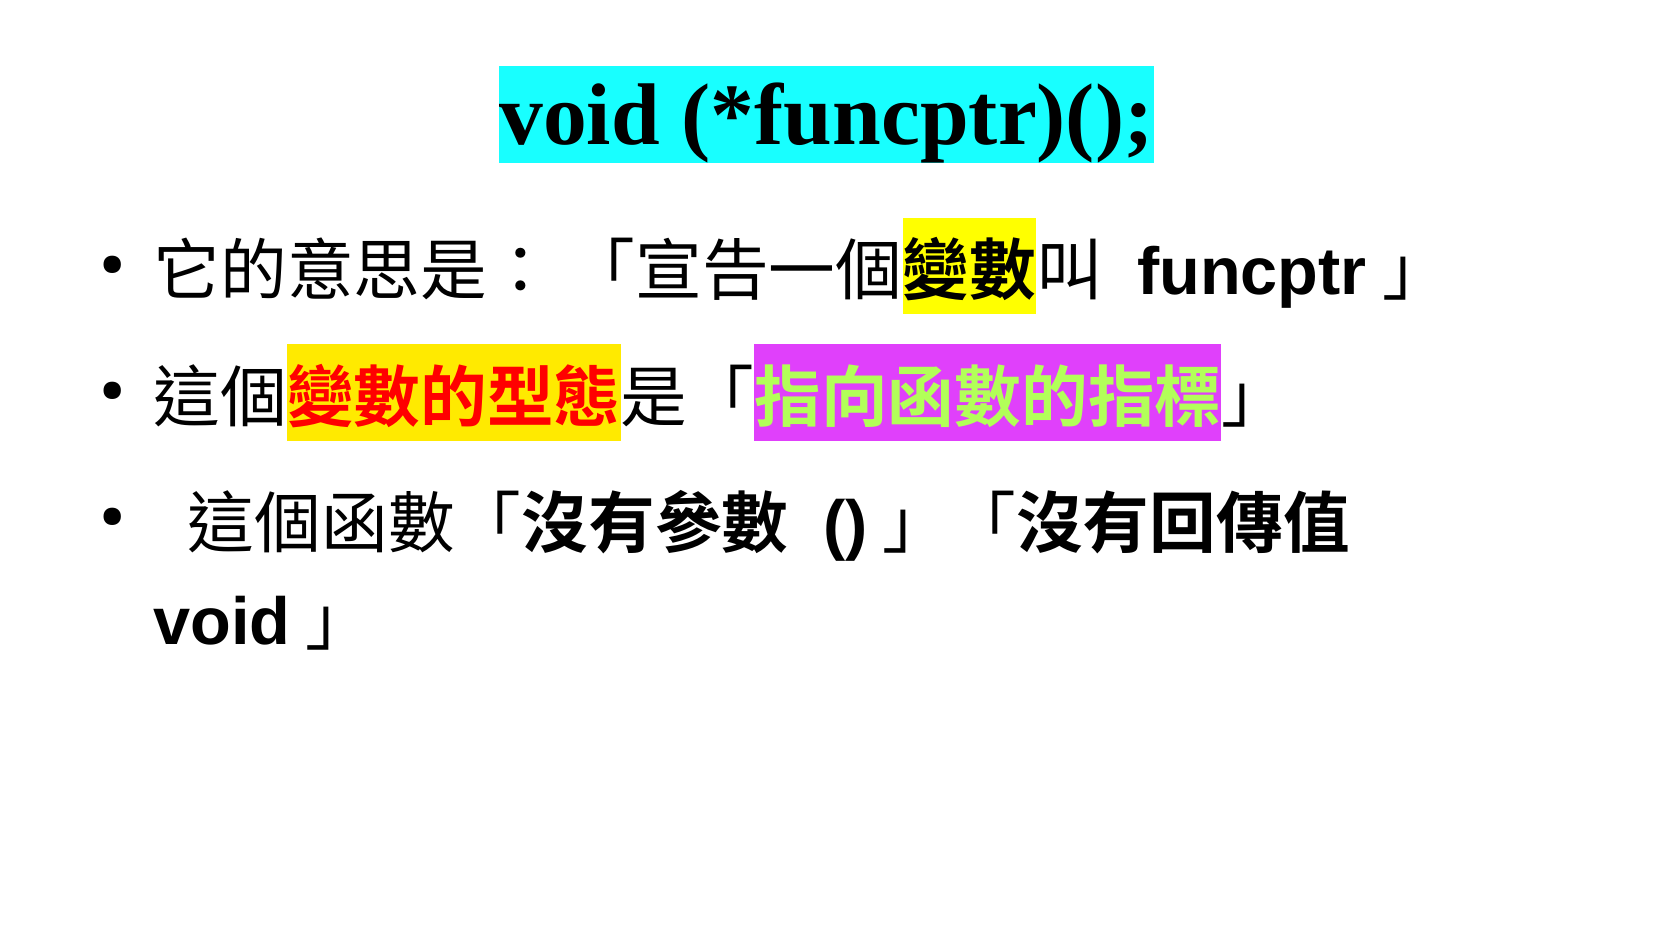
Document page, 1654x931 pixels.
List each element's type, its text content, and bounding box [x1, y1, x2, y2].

list 它的意思是： 「宣告一個變數叫 funcptr」 這個變數的型態是「指向函數的指標」 這個函數「沒有參數 ()」「沒有回傳值 void」 [82, 217, 1571, 758]
title void (*funcptr)(); [82, 37, 1571, 193]
